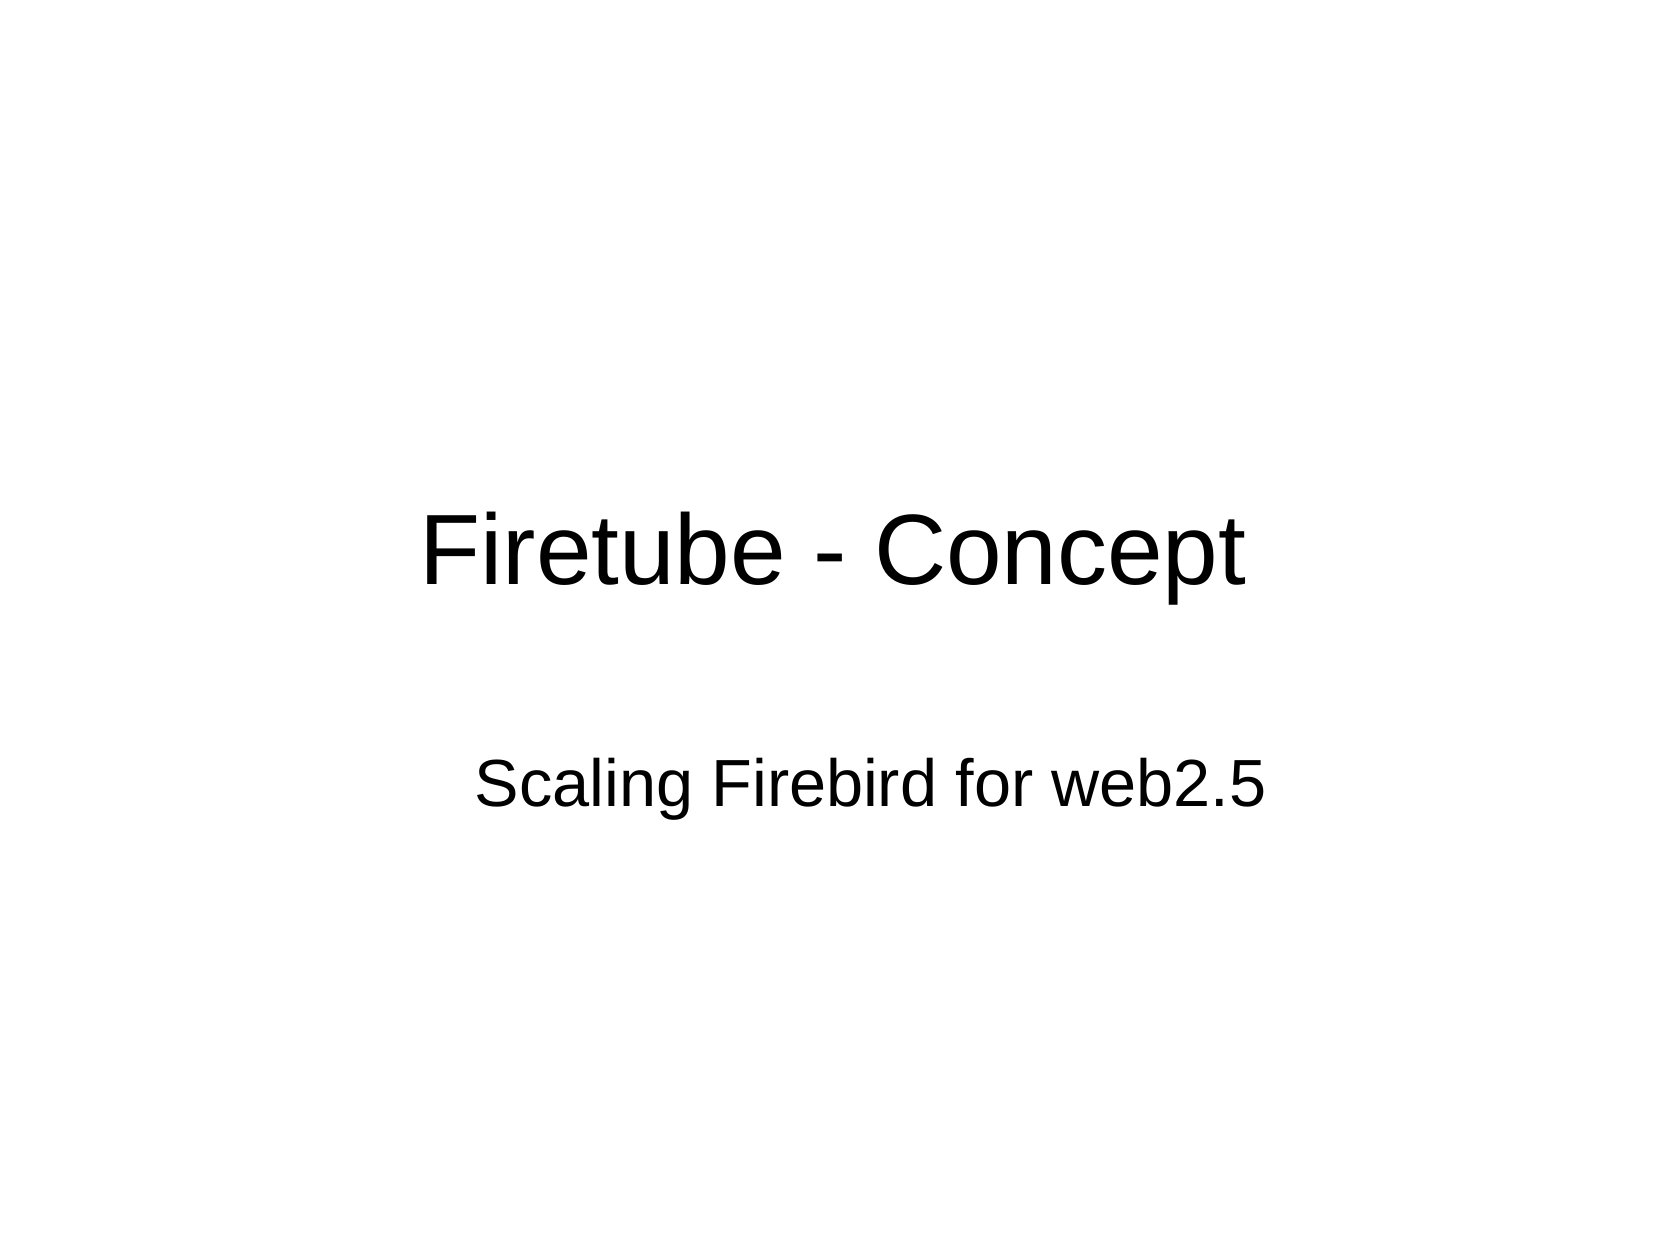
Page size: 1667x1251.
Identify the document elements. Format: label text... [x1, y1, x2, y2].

subtitle Scaling Firebird for web2.5 [290, 750, 1377, 901]
title Firetube - Concept [140, 500, 1527, 701]
